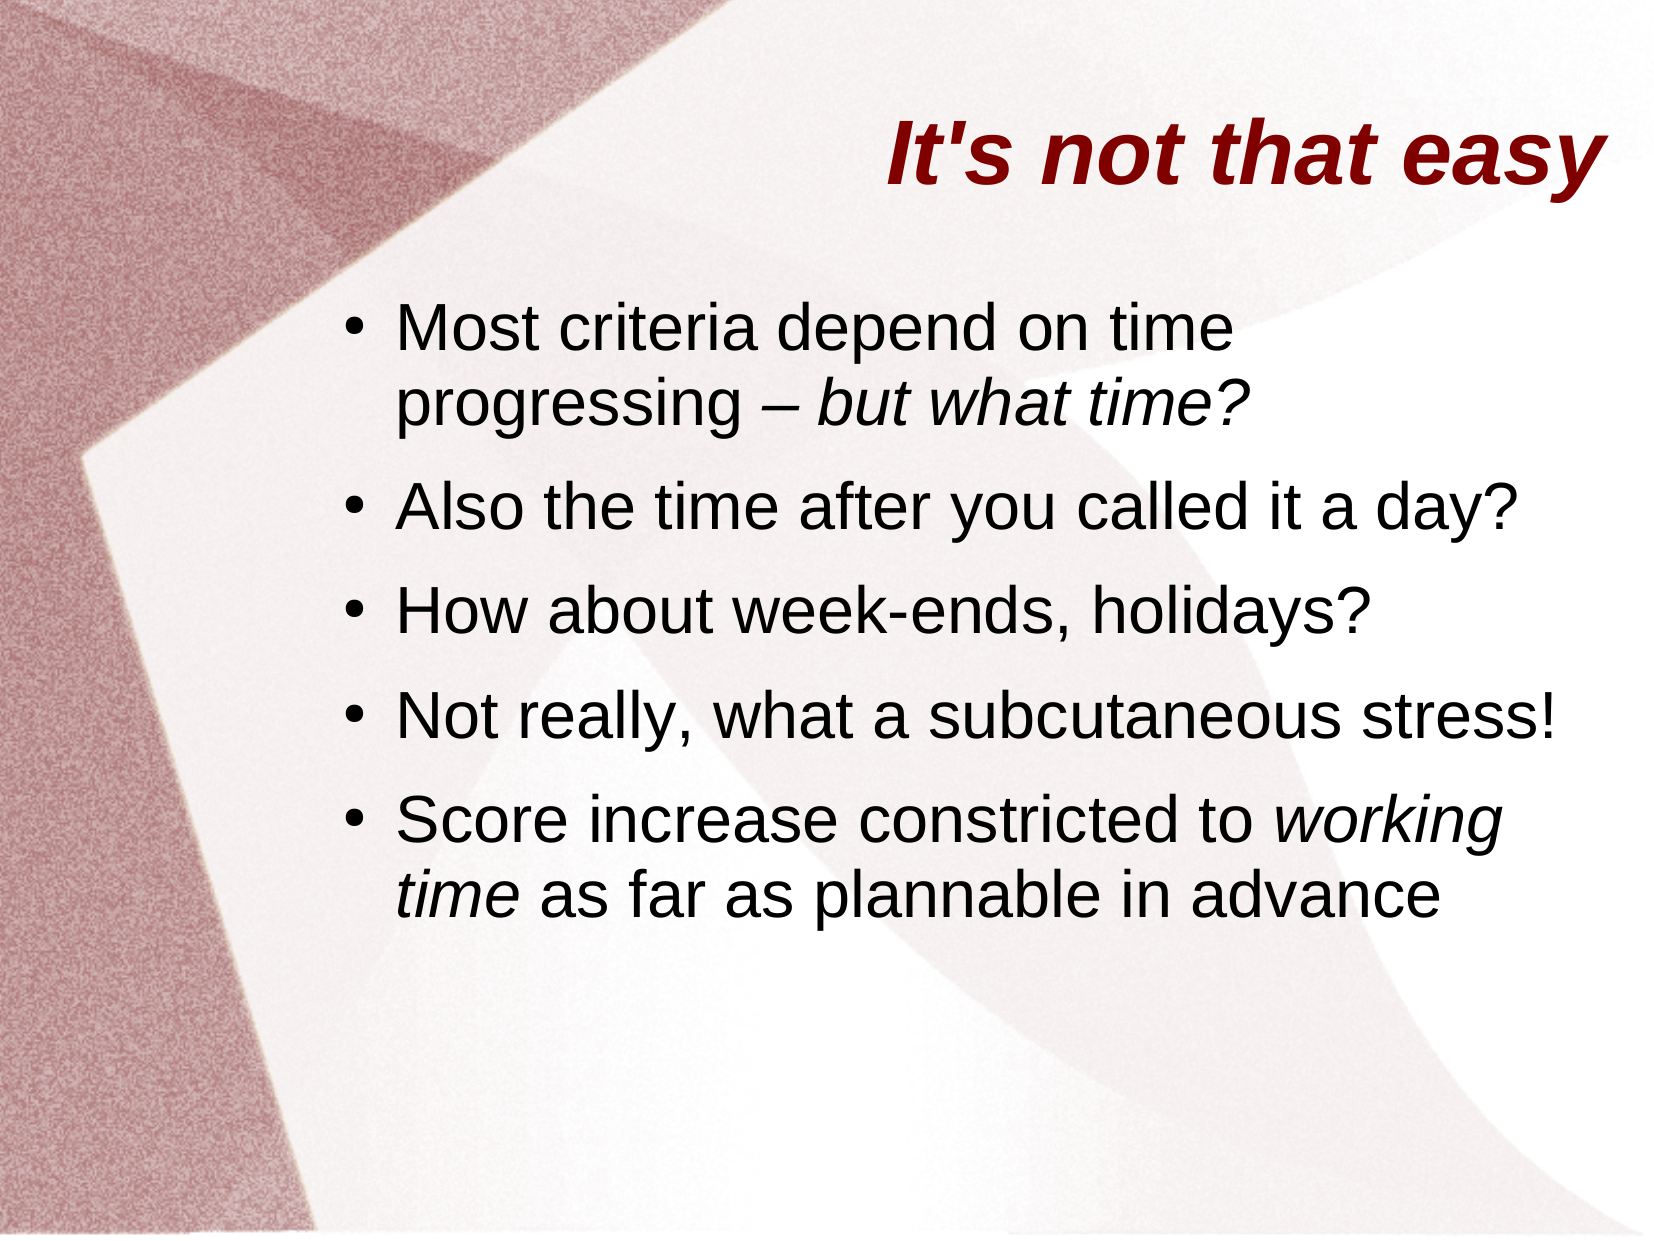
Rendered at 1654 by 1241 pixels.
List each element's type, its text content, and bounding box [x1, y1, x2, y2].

picture [0, 0, 1654, 1241]
title It's not that easy [596, 49, 1607, 257]
list Most criteria depend on time progressing – but what time? Also the time after you called it a day? How about week-ends, holidays? Not really, what a subcutaneous stress! Score increase constricted to working time as far as plannable in advance [324, 290, 1601, 1010]
